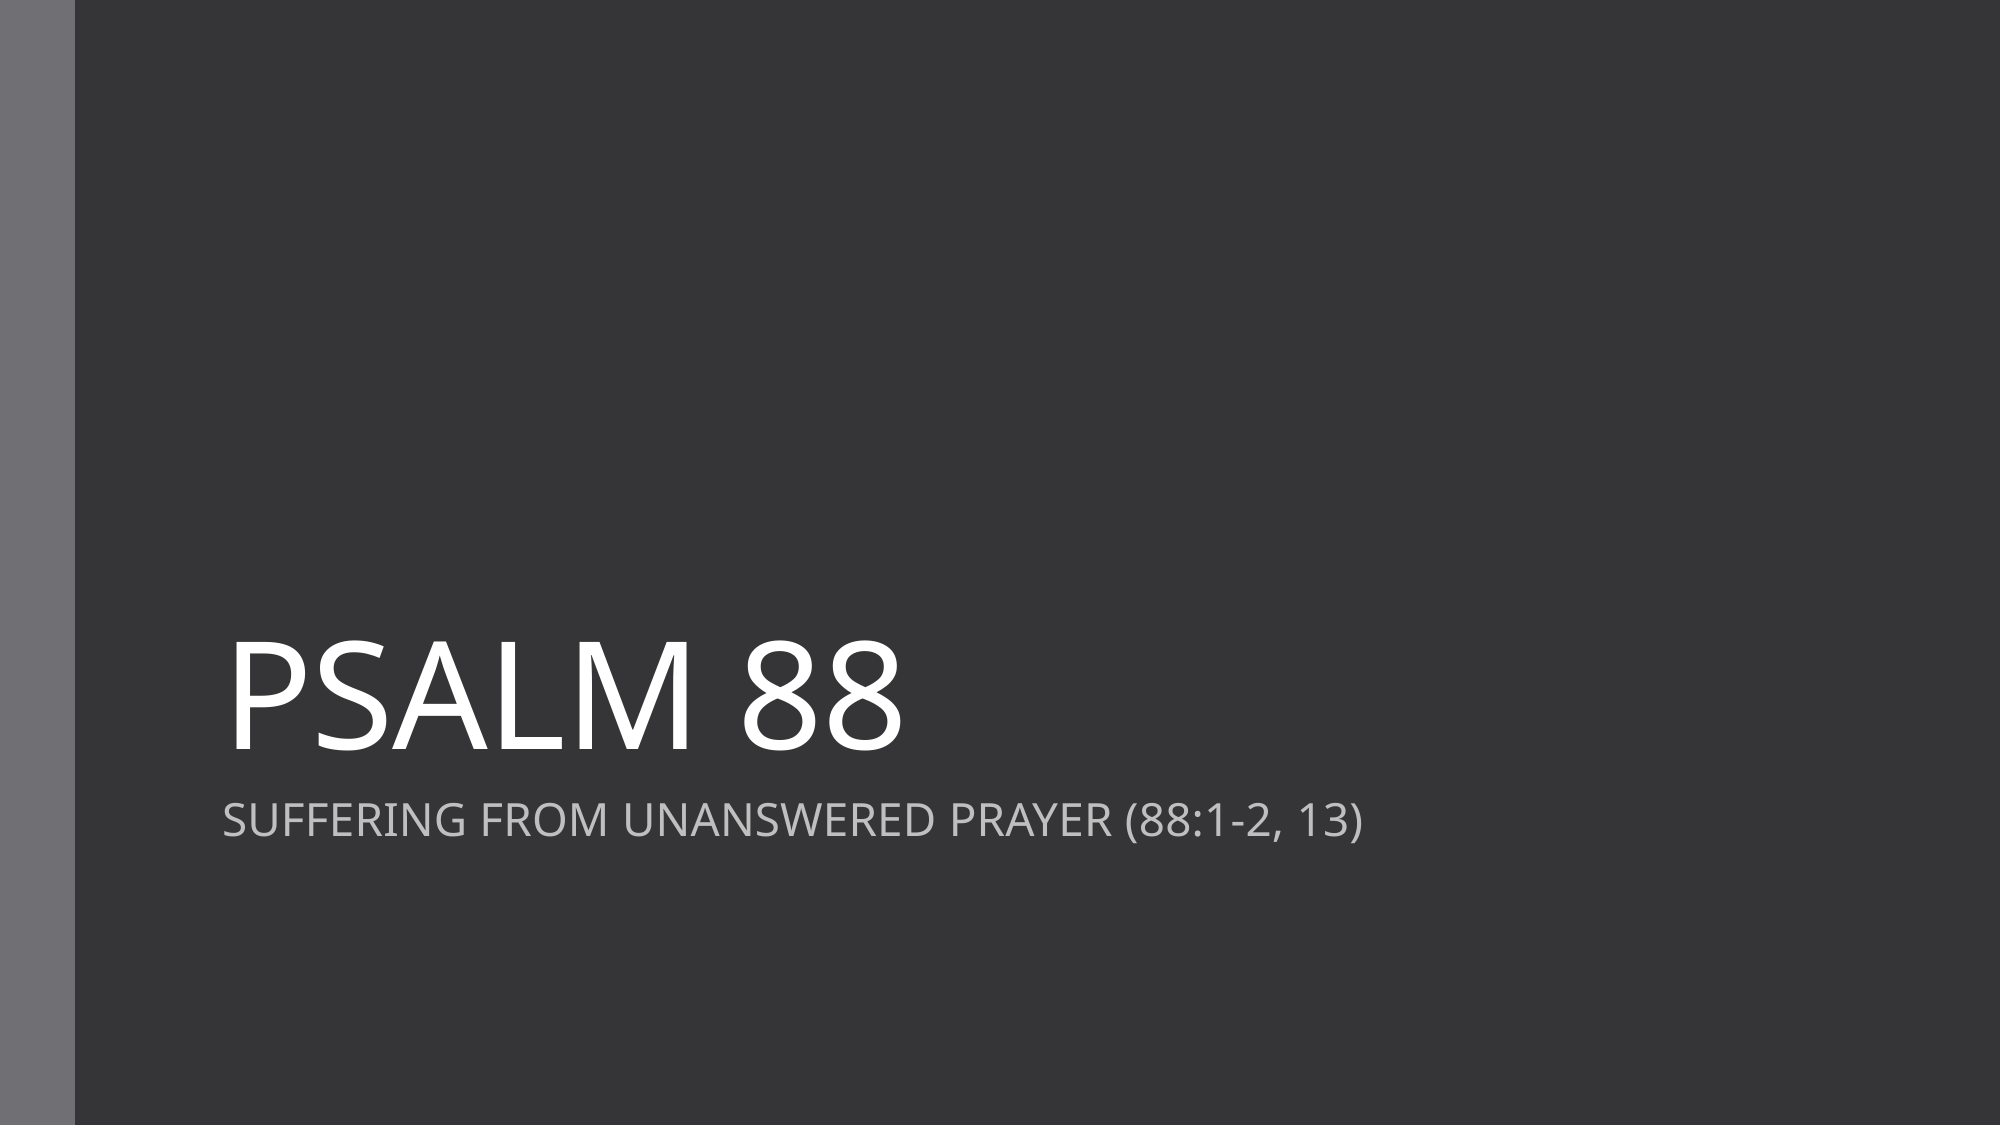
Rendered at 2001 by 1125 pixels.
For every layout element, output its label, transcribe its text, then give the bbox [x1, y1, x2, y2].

subtitle SUFFERING FROM UNANSWERED PRAYER (88:1-2, 13) [206, 787, 1752, 1066]
title PSALM 88 [206, 124, 1752, 787]
